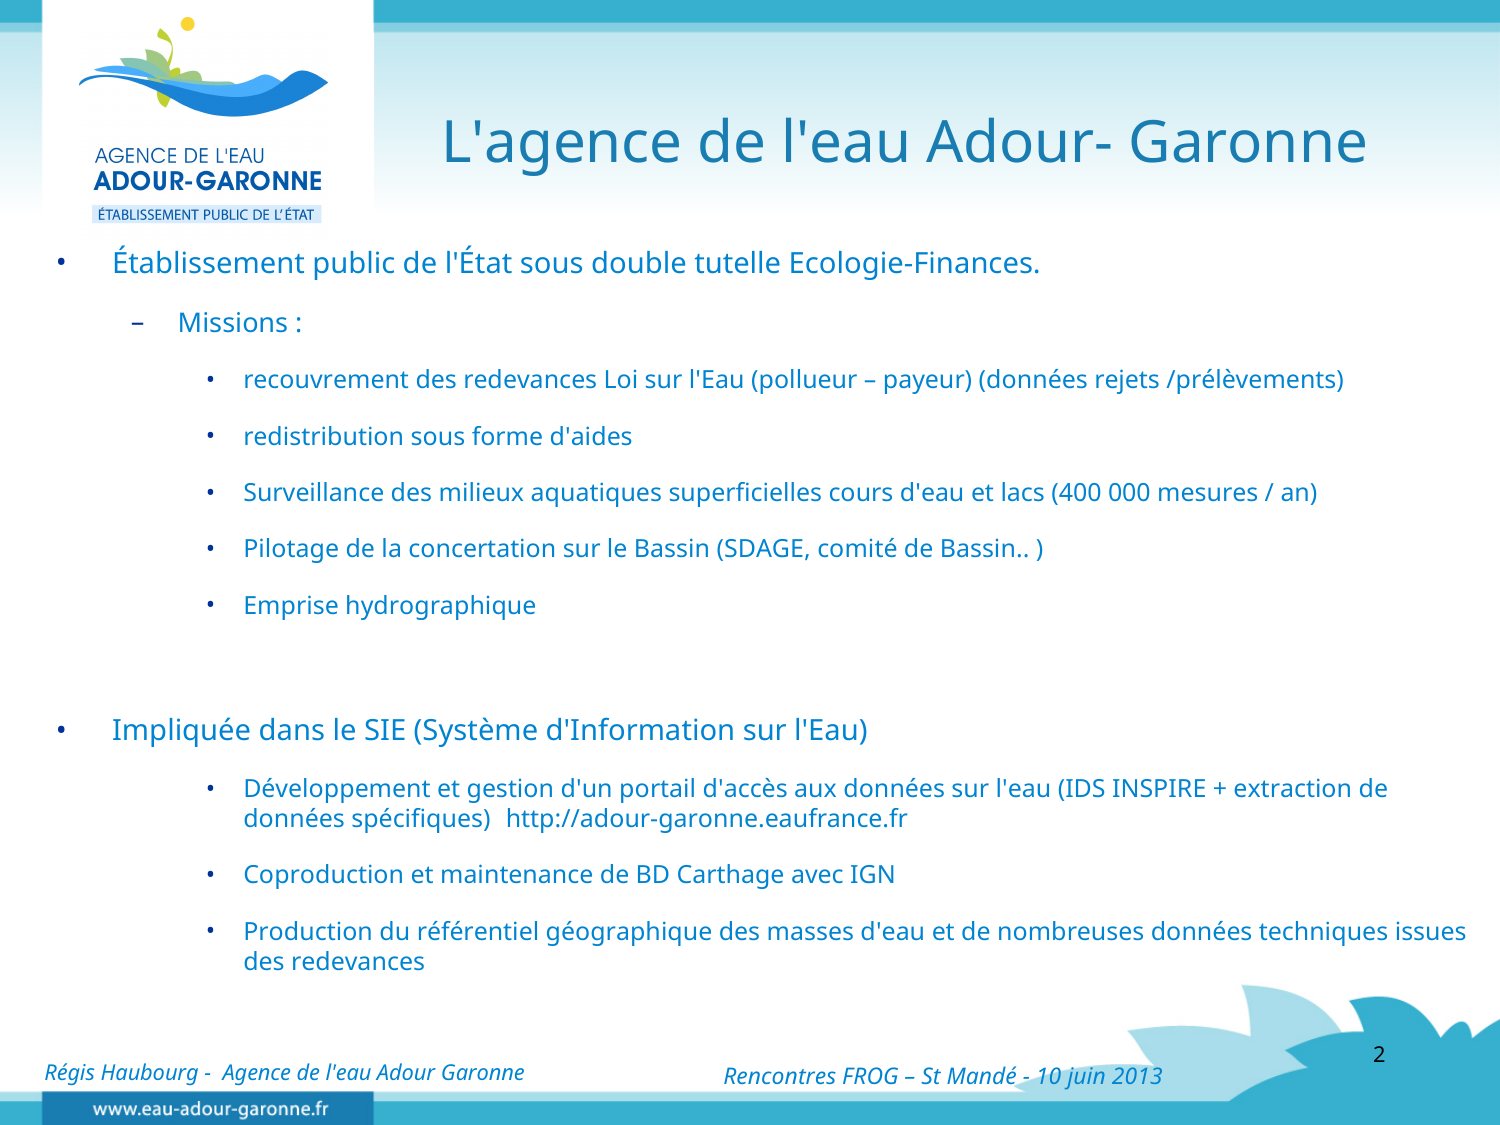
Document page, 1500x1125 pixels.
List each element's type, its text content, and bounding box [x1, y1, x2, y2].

picture [0, 0, 1500, 1125]
list Établissement public de l'État sous double tutelle Ecologie-Finances. Missions : recouvrement des redevances Loi sur l'Eau (pollueur – payeur) (données rejets /prélèvements) redistribution sous forme d'aides Surveillance des milieux aquatiques superficielles cours d'eau et lacs (400 000 mesures / an) Pilotage de la concertation sur le Bassin (SDAGE, comité de Bassin.. ) Emprise hydrographique Impliquée dans le SIE (Système d'Information sur l'Eau) Développement et gestion d'un portail d'accès aux données sur l'eau (IDS INSPIRE + extraction de données spécifiques) http://adour-garonne.eaufrance.fr Coproduction et maintenance de BD Carthage avec IGN Production du référentiel géographique des masses d'eau et de nombreuses données techniques issues des redevances [41, 236, 1500, 1125]
title L'agence de l'eau Adour- Garonne [383, 45, 1426, 233]
